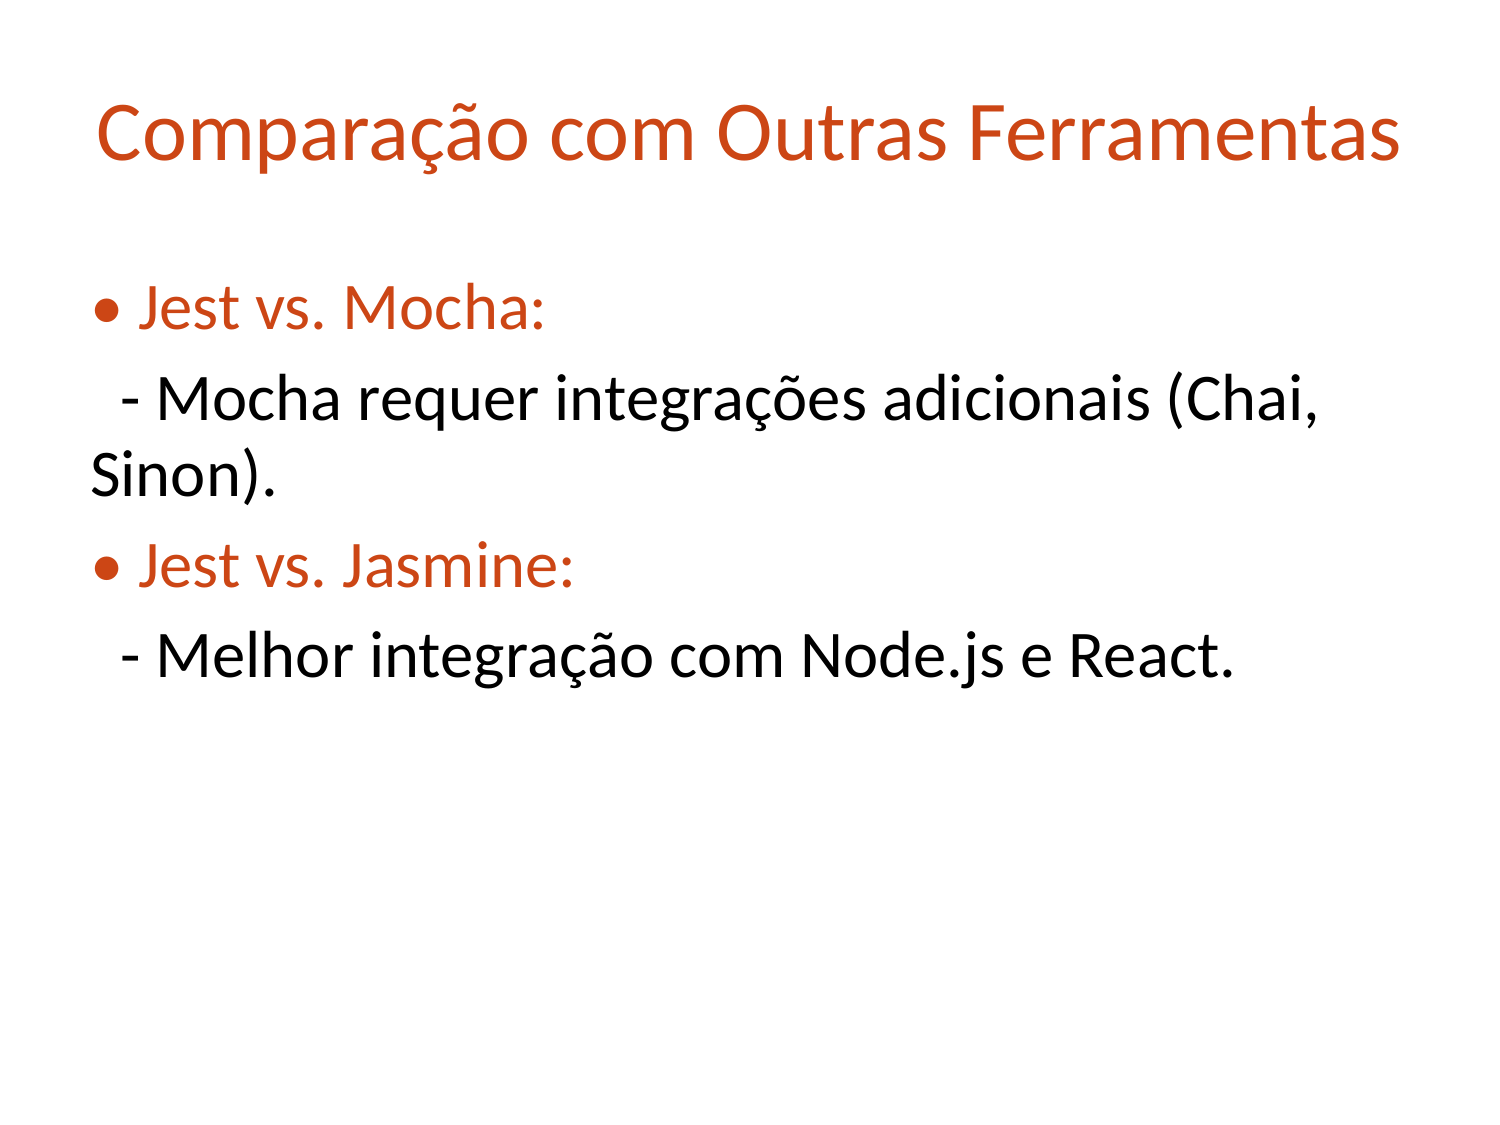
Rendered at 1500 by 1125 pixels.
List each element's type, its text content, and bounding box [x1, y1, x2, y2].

list • Jest vs. Mocha: - Mocha requer integrações adicionais (Chai, Sinon). • Jest vs. Jasmine: - Melhor integração com Node.js e React. [75, 262, 1425, 1005]
title Comparação com Outras Ferramentas [75, 45, 1425, 233]
